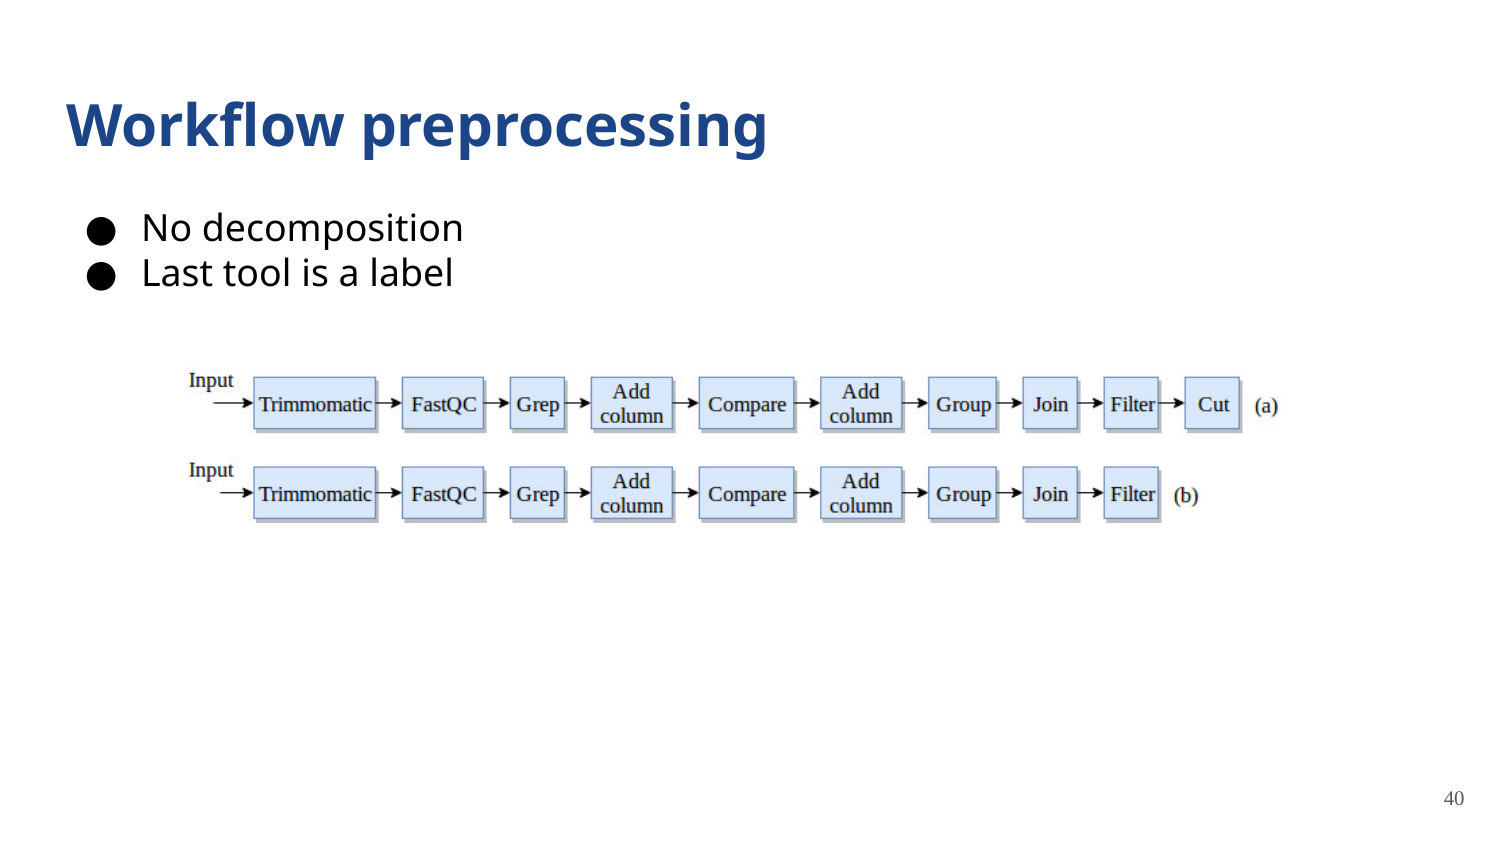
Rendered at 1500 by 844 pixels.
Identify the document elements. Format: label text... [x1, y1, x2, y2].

slide_number <number> [1389, 764, 1480, 830]
title Workflow preprocessing [51, 72, 1449, 167]
picture [186, 364, 1294, 523]
list No decomposition Last tool is a label [51, 189, 1449, 750]
